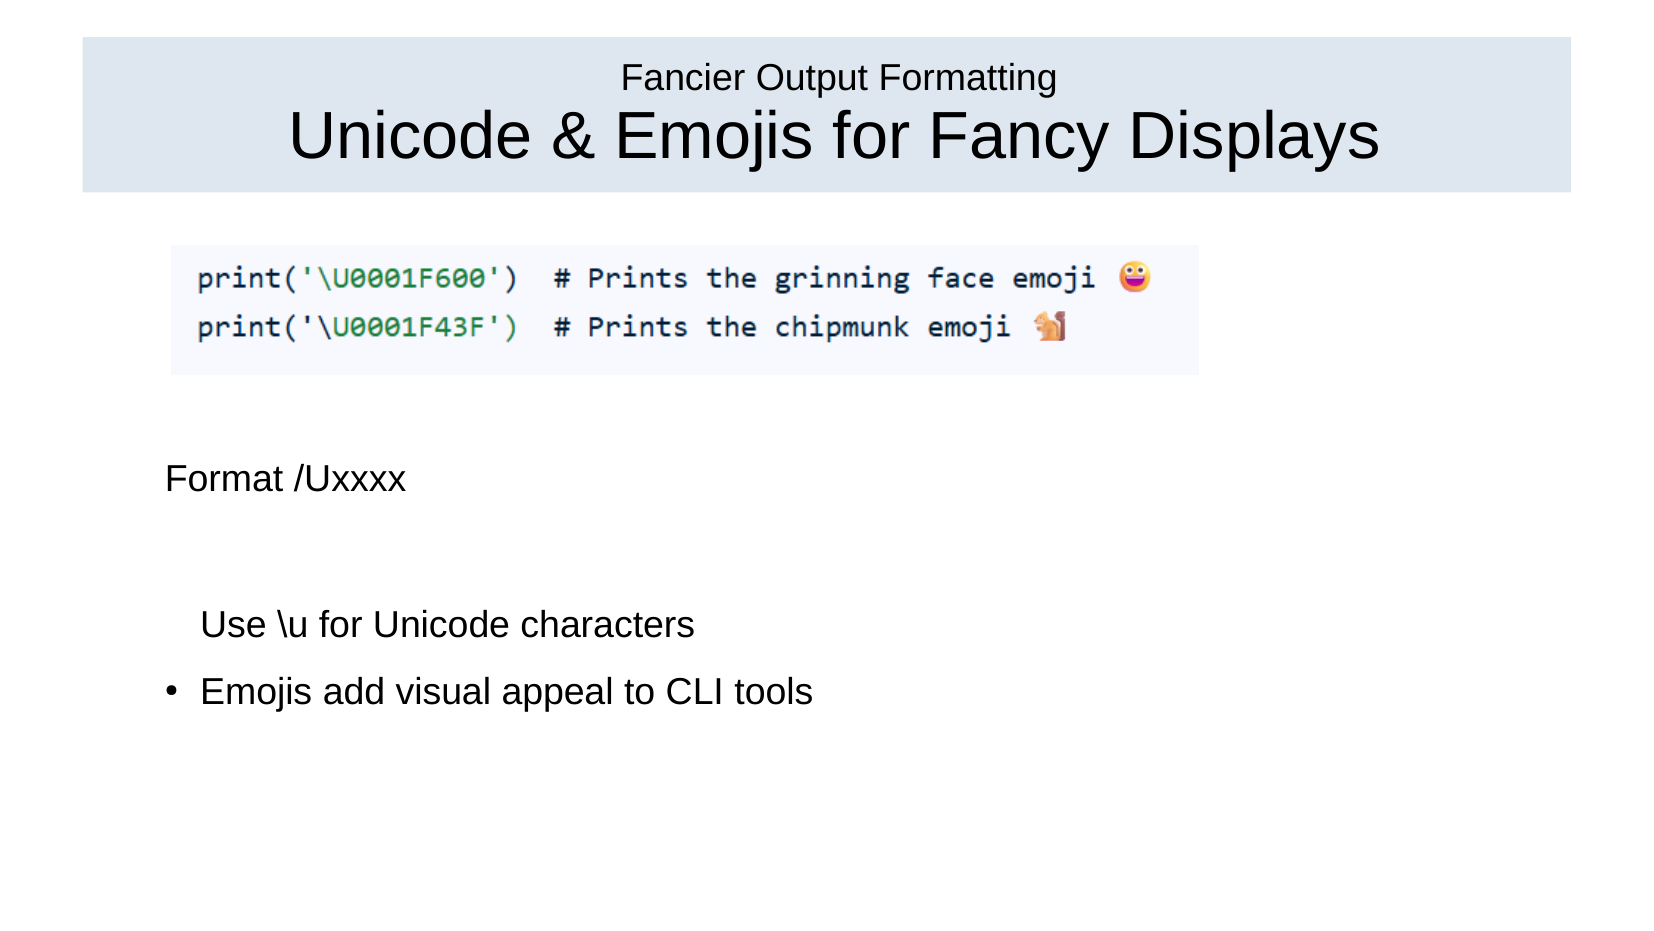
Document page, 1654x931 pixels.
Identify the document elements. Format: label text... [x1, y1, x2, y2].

picture [171, 245, 1199, 376]
text_box Format /Uxxxx [150, 450, 638, 591]
text_box Use \u for Unicode characters Emojis add visual appeal to CLI tools [150, 595, 1031, 751]
title Fancier Output Formatting Unicode & Emojis for Fancy Displays [82, 37, 1571, 193]
